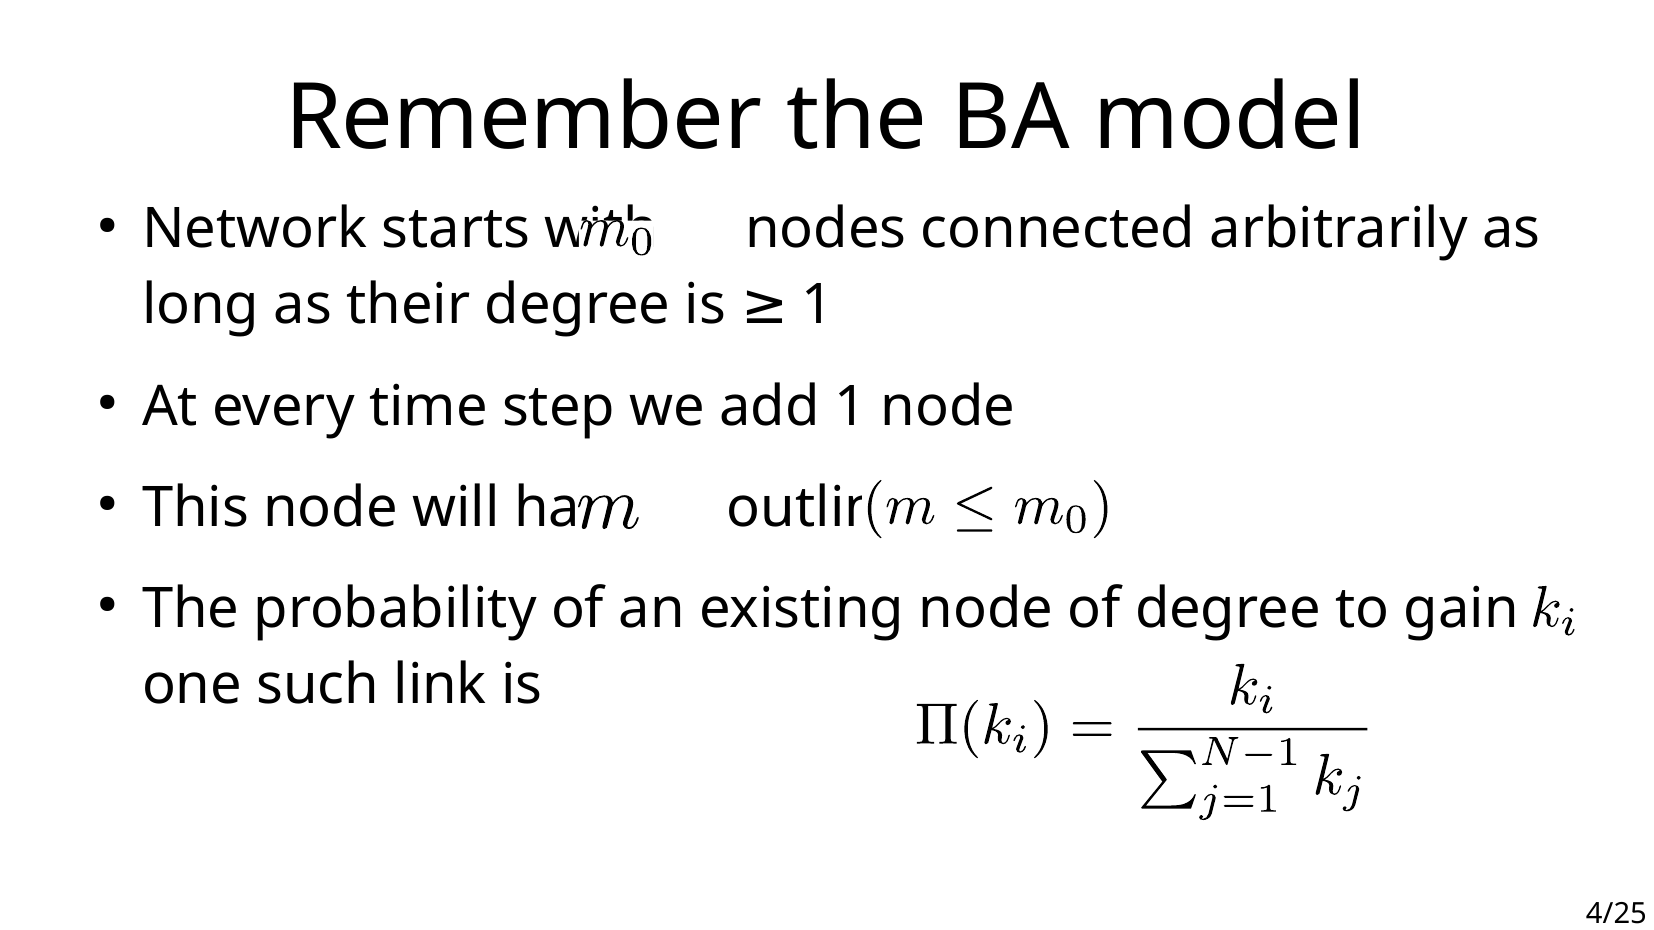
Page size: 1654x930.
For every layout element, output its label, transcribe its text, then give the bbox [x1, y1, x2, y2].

title Remember the BA model [82, 1, 1571, 188]
text_box [862, 479, 1114, 539]
text_box [915, 663, 1368, 821]
text_box [1530, 585, 1577, 636]
text_box [575, 495, 641, 530]
text_box [578, 220, 654, 256]
list Network starts with nodes connected arbitrarily as long as their degree is ≥ 1 At every time step we add 1 node This node will have outlinks The probability of an existing node of degree to gain one such link is [82, 188, 1571, 728]
